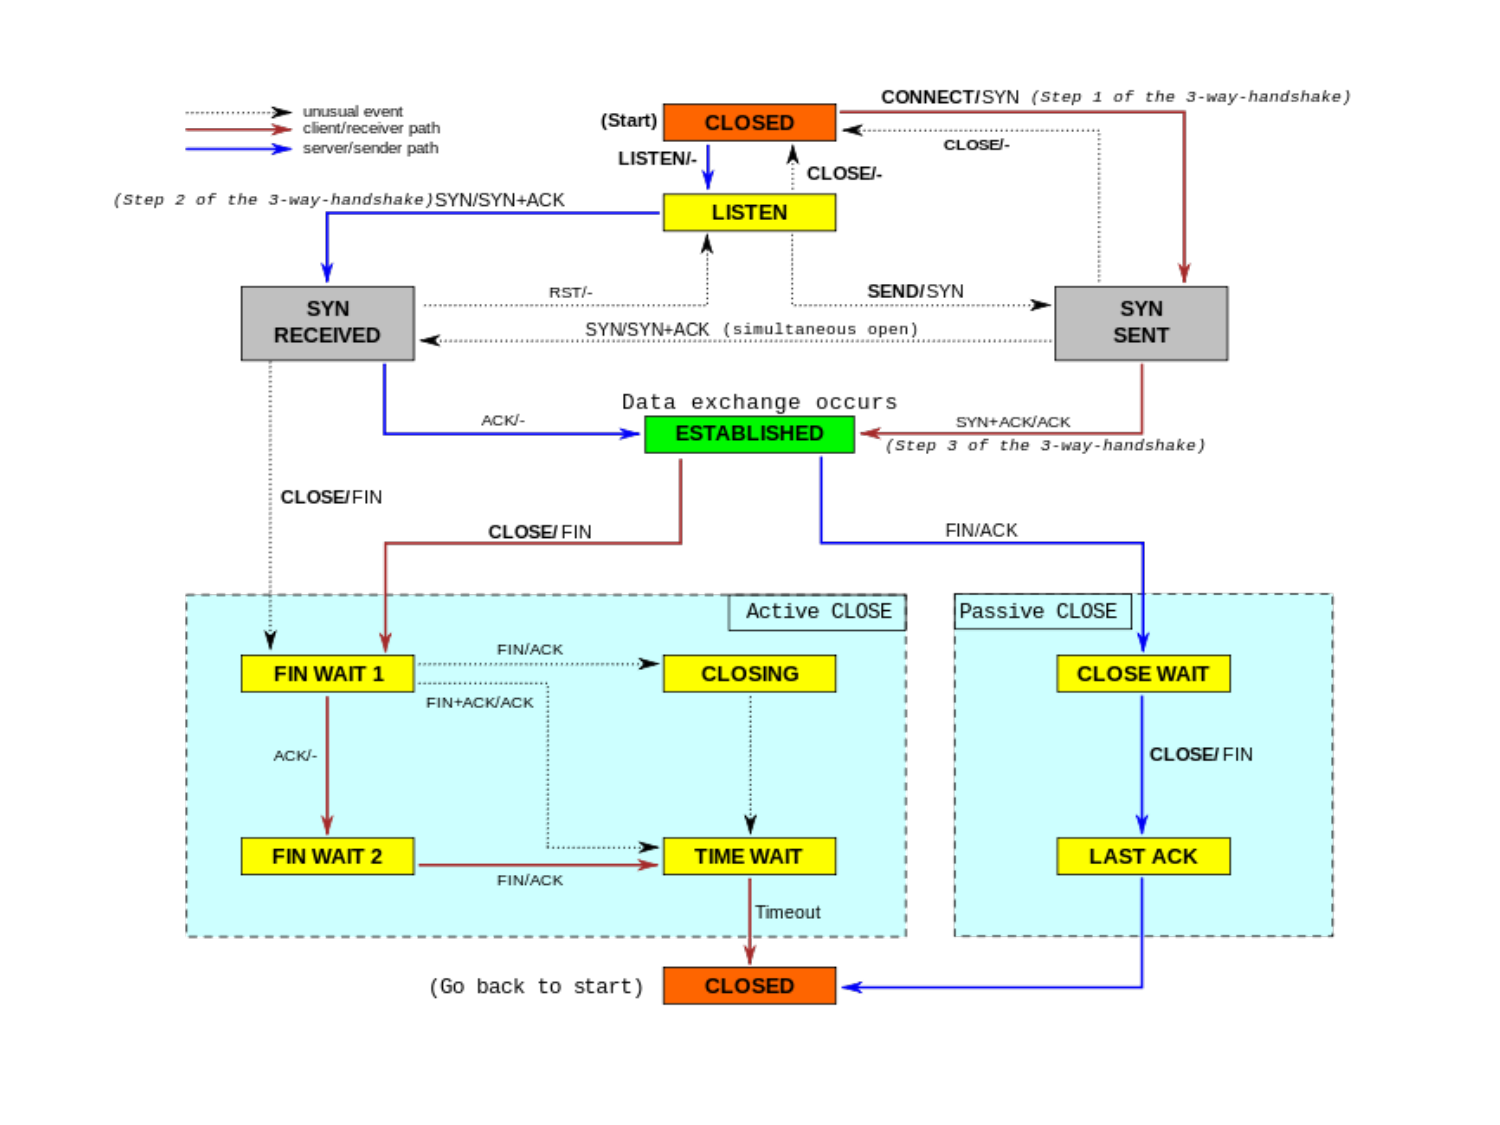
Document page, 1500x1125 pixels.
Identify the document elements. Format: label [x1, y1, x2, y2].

picture [75, 44, 1453, 1040]
